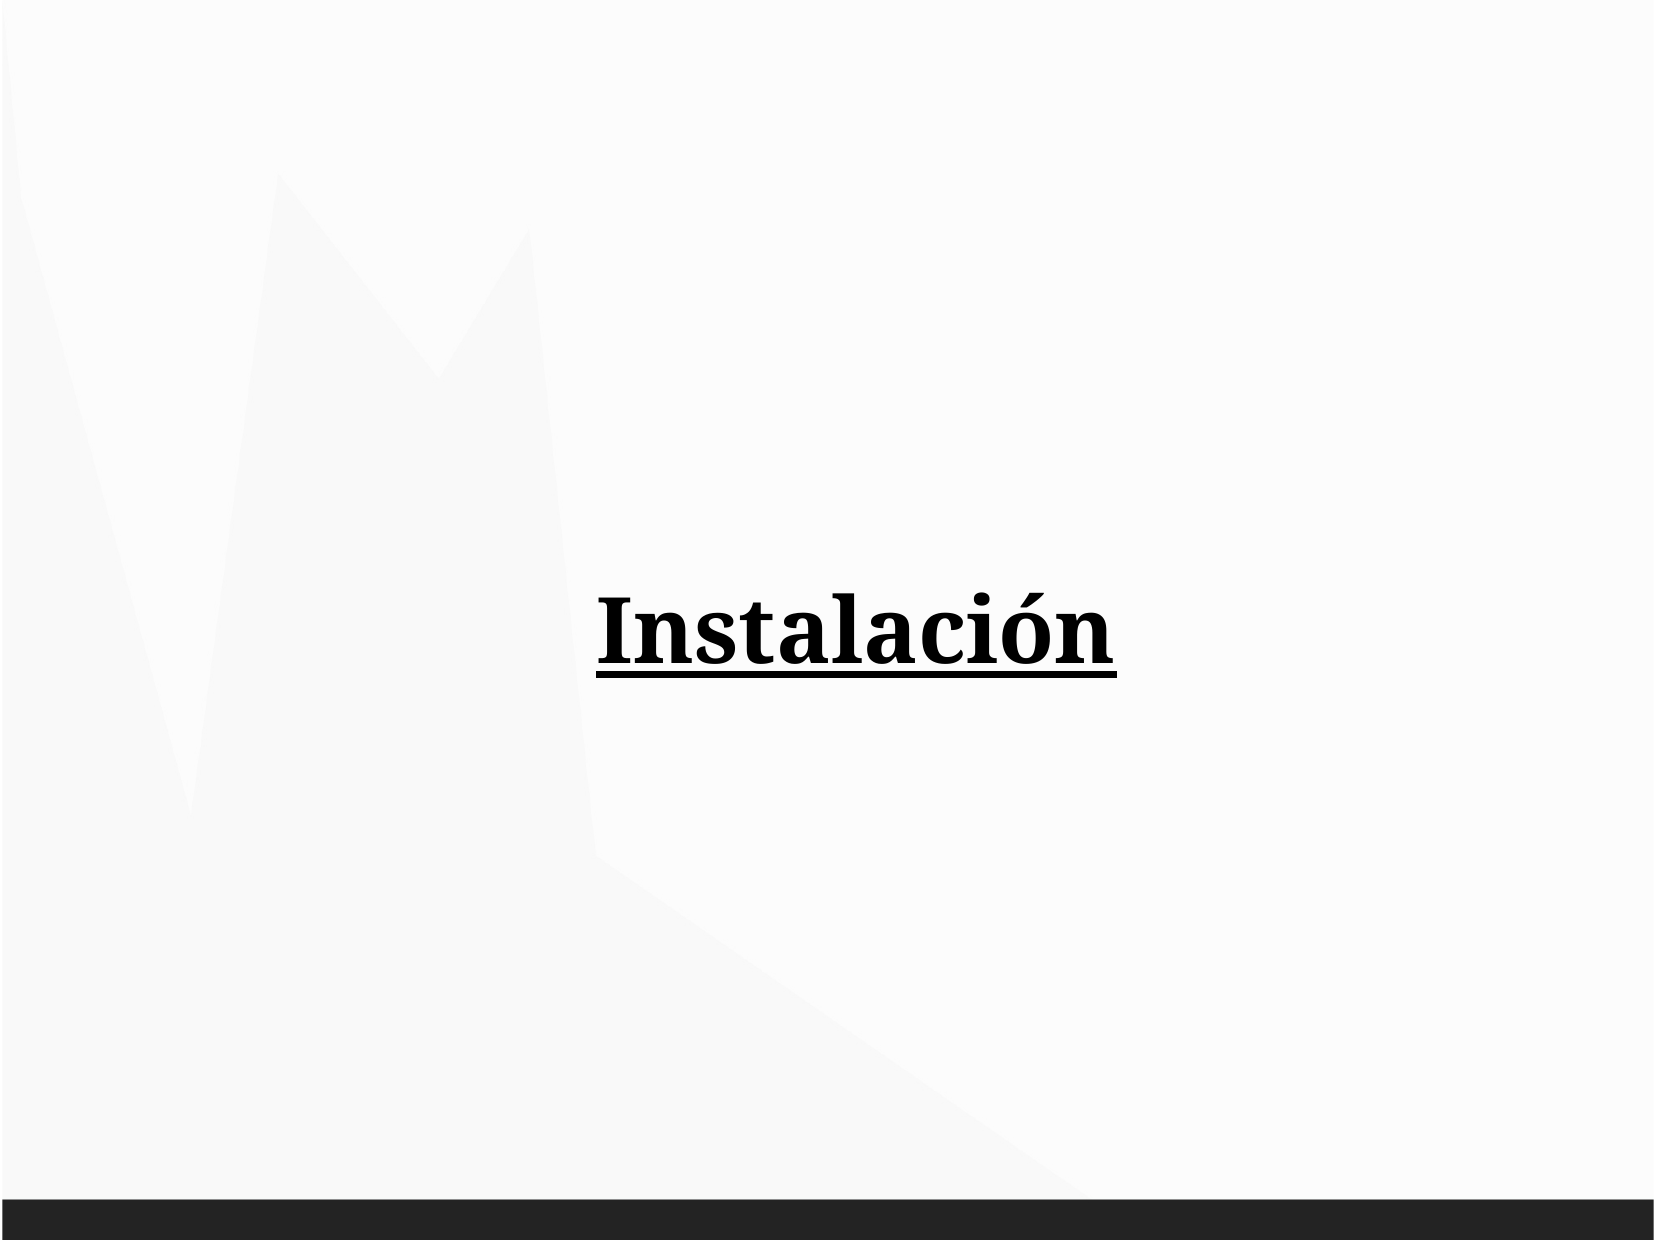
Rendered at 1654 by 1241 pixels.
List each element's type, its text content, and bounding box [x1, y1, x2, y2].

title Instalación [112, 525, 1601, 733]
picture [2, 0, 1654, 1241]
